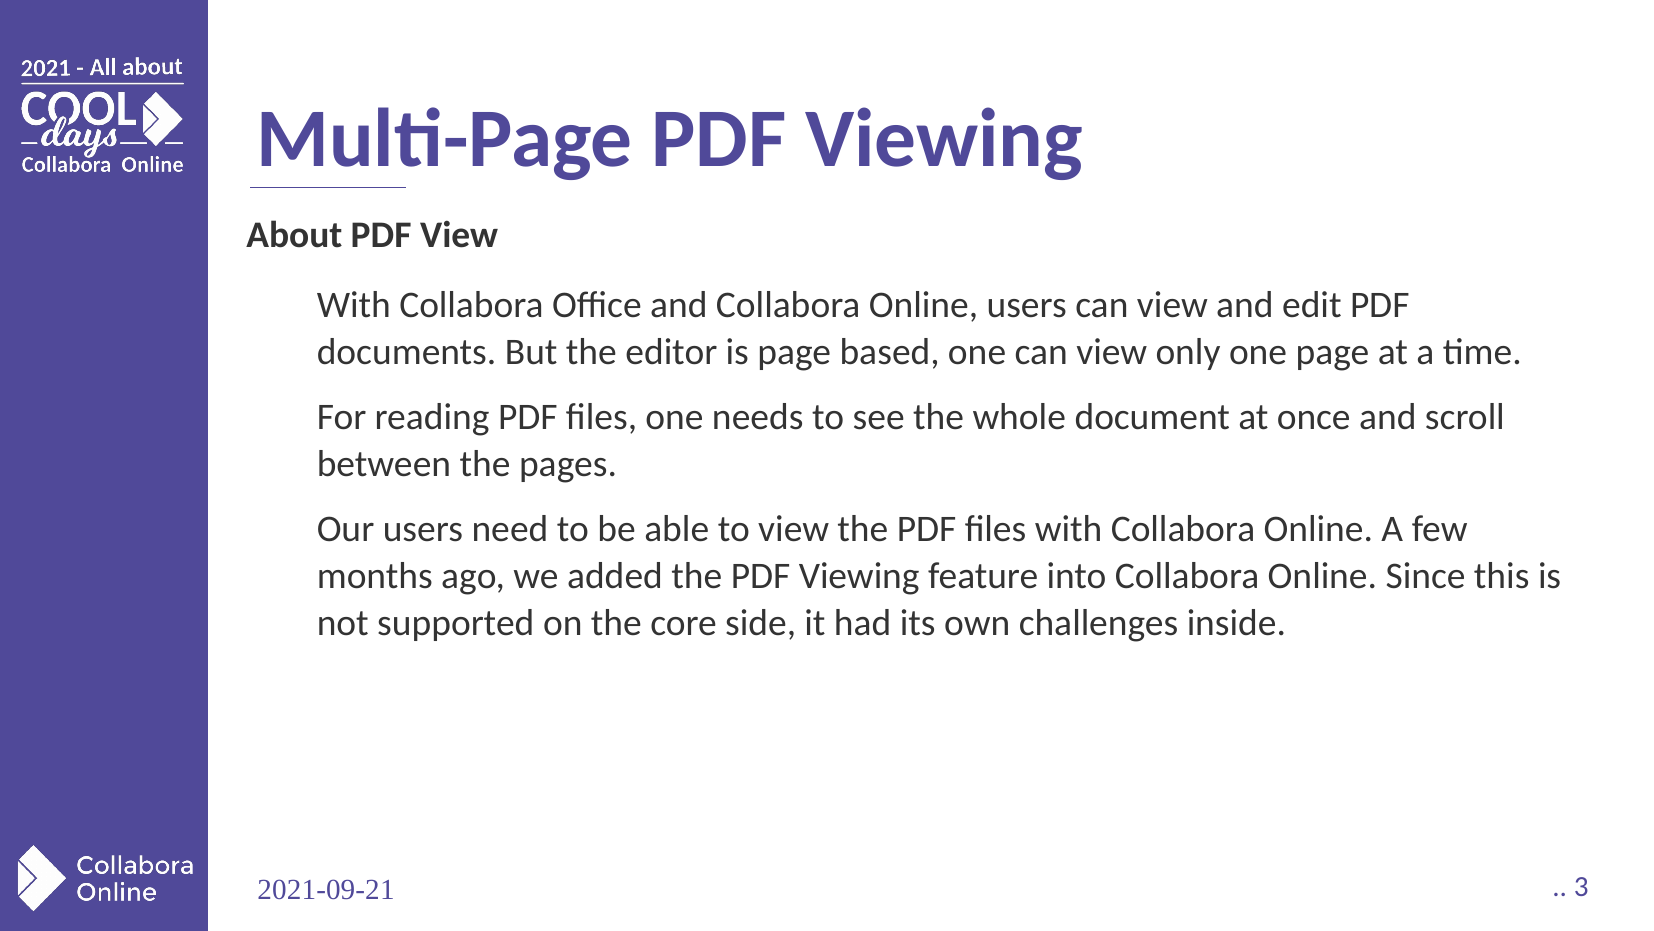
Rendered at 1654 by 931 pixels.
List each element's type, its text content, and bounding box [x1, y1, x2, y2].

title Multi-Page PDF Viewing [256, 56, 1654, 188]
picture [13, 840, 197, 916]
picture [21, 57, 184, 172]
list About PDF View With Collabora Office and Collabora Online, users can view and edit PDF documents. But the editor is page based, one can view only one page at a time. For reading PDF files, one needs to see the whole document at once and scroll between the pages. Our users need to be able to view the PDF files with Collabora Online. A few months ago, we added the PDF Viewing feature into Collabora Online. Since this is not supported on the core side, it had its own challenges inside. [246, 210, 1565, 832]
